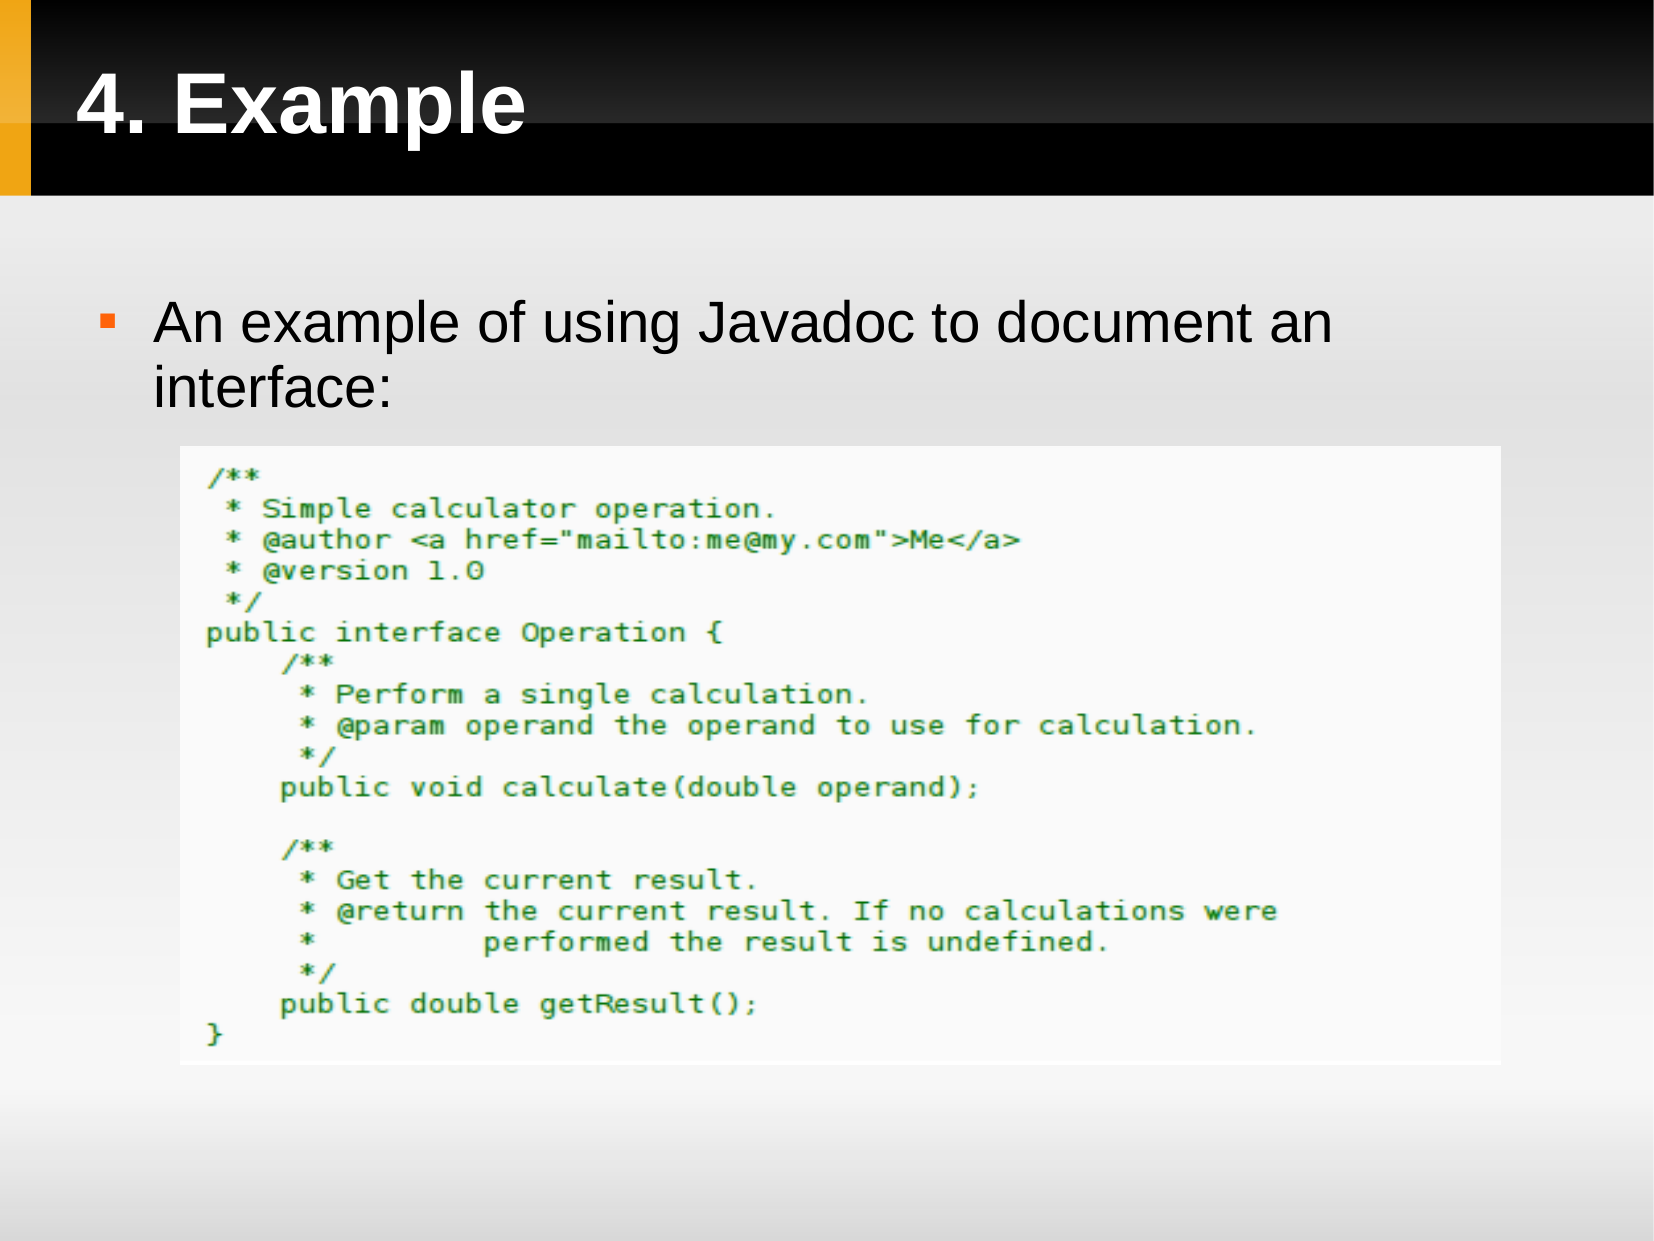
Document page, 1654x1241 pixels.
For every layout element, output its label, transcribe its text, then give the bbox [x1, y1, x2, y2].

title 4. Example [76, 0, 1565, 208]
picture [0, 0, 1654, 1241]
list An example of using Javadoc to document an interface: [82, 290, 1571, 1109]
